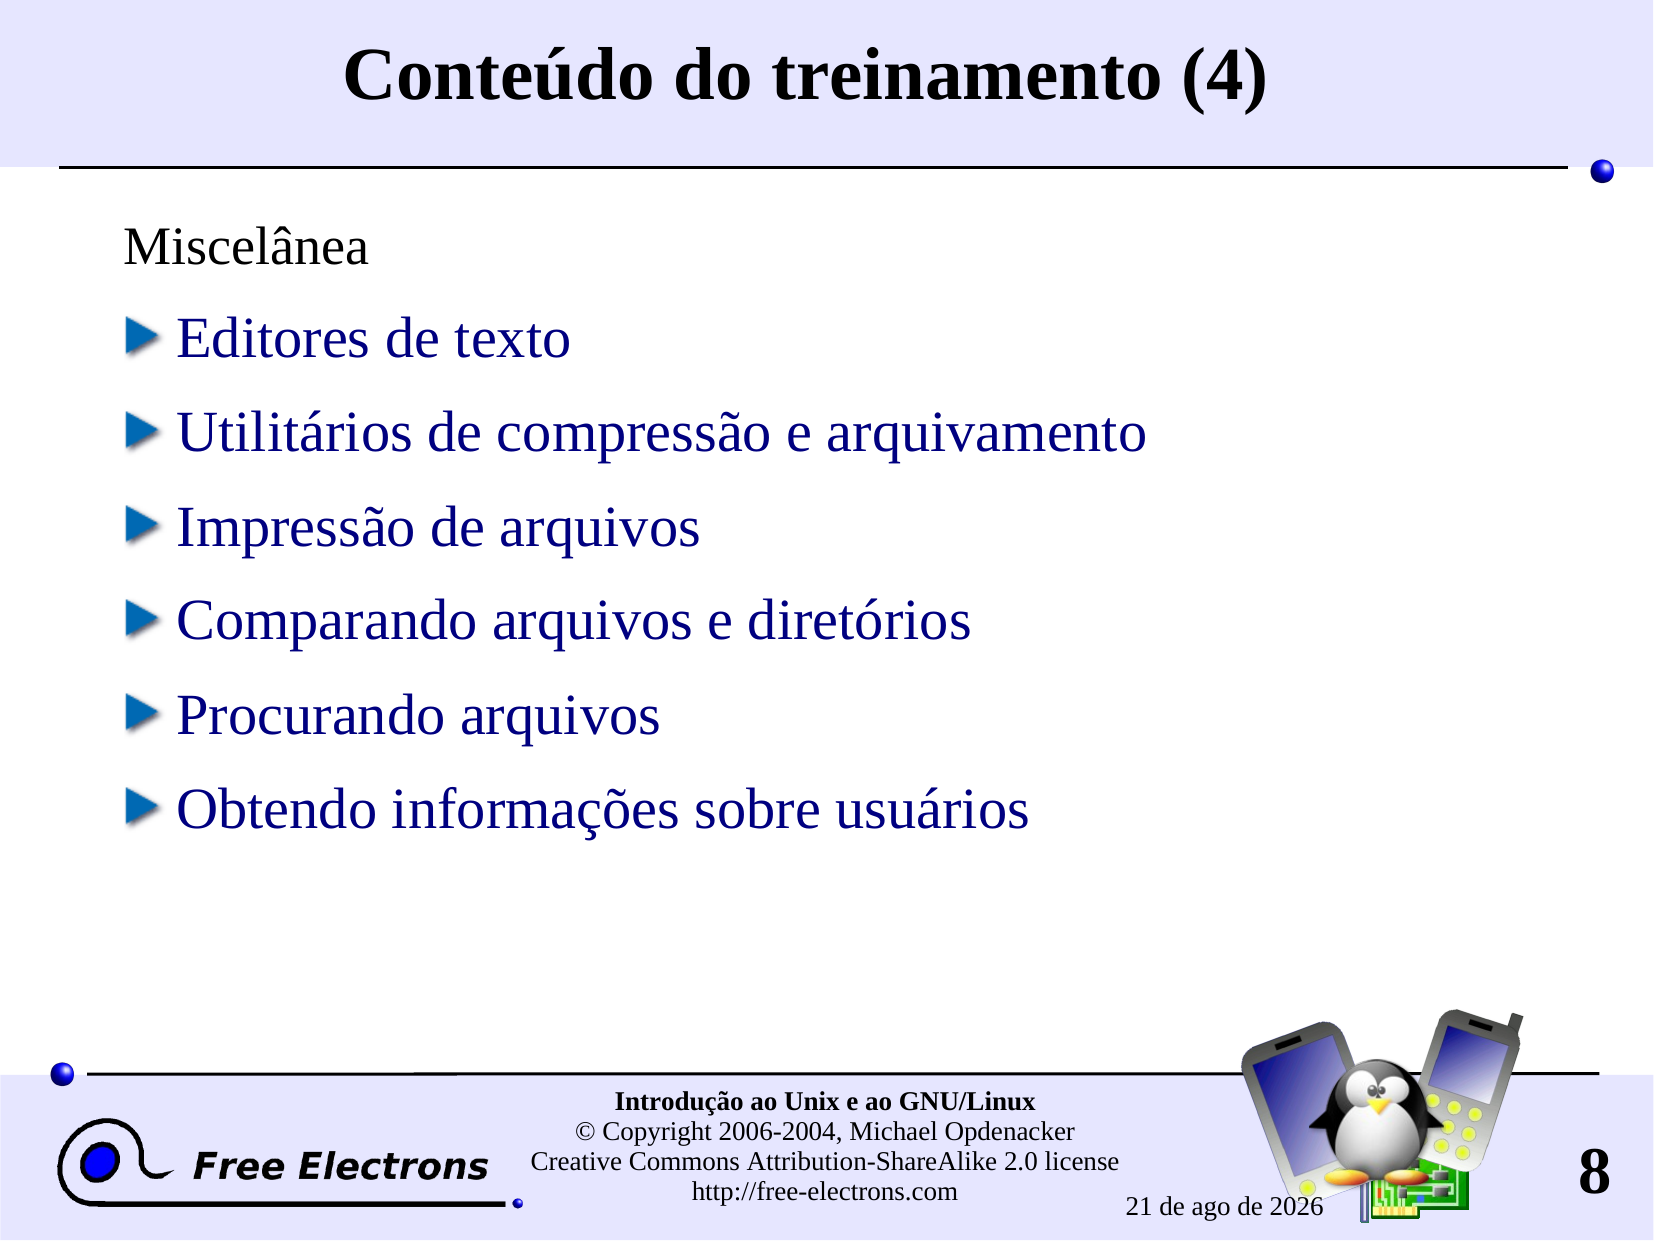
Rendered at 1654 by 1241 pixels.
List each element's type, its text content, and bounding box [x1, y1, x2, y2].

title Conteúdo do treinamento (4) [60, 25, 1551, 124]
picture [1231, 1007, 1538, 1241]
picture [50, 1107, 527, 1216]
picture [1286, 1198, 1293, 1214]
list Miscelânea Editores de texto Utilitários de compressão e arquivamento Impressão de arquivos Comparando arquivos e diretórios Procurando arquivos Obtendo informações sobre usuários [105, 216, 1518, 1066]
